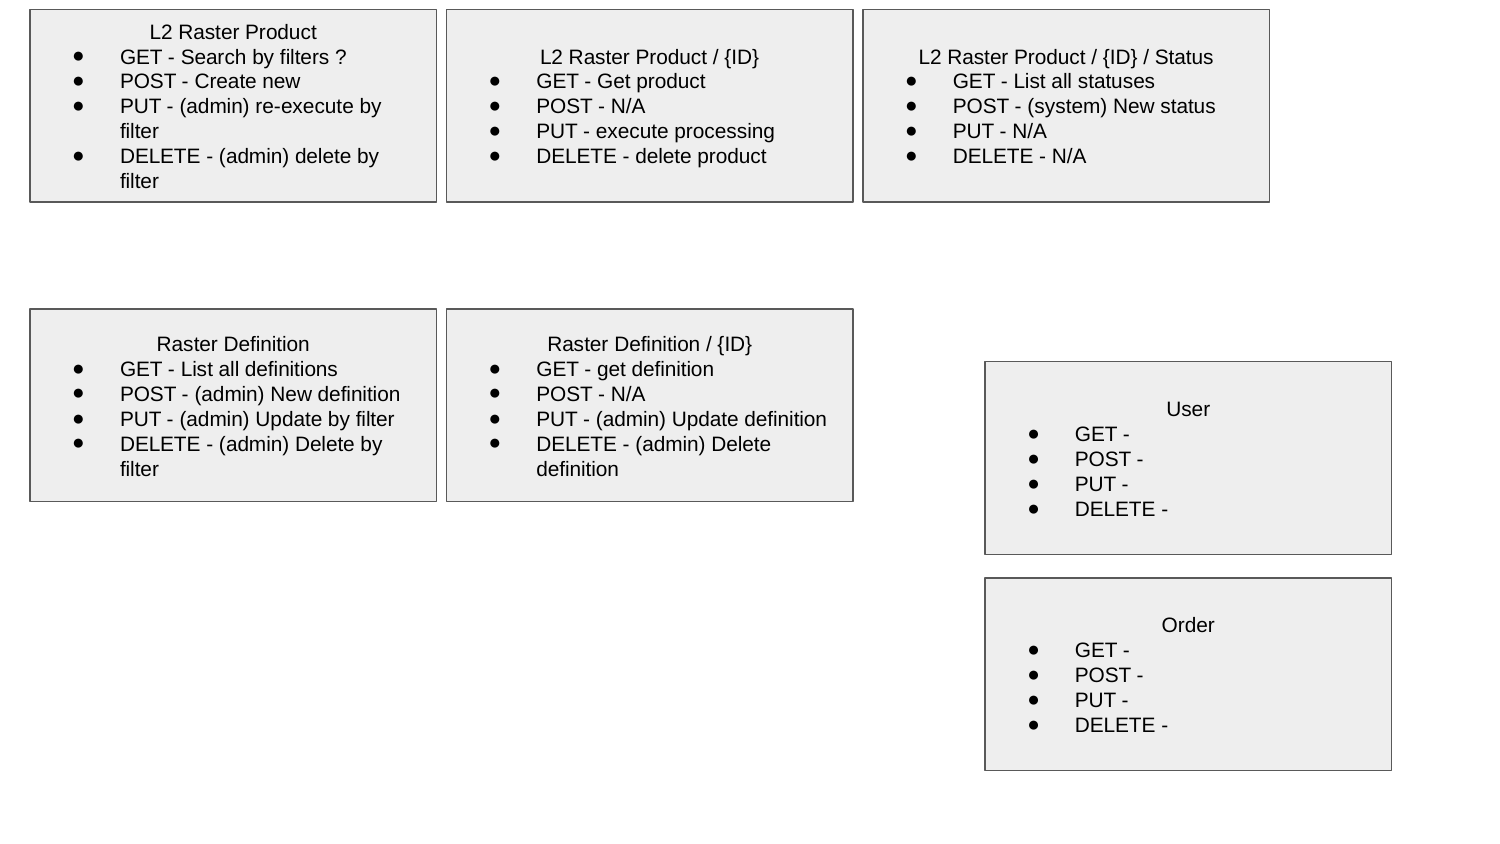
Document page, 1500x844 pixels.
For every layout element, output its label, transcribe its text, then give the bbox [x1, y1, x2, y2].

text_box User GET - POST - PUT - DELETE - [985, 362, 1392, 554]
text_box L2 Raster Product GET - Search by filters ? POST - Create new PUT - (admin) re-execute by filter DELETE - (admin) delete by filter [30, 9, 436, 202]
text_box L2 Raster Product / {ID} / Status GET - List all statuses POST - (system) New status PUT - N/A DELETE - N/A [863, 9, 1269, 202]
text_box L2 Raster Product / {ID} GET - Get product POST - N/A PUT - execute processing DELETE - delete product [446, 9, 853, 202]
text_box Raster Definition GET - List all definitions POST - (admin) New definition PUT - (admin) Update by filter DELETE - (admin) Delete by filter [30, 309, 436, 502]
text_box Order GET - POST - PUT - DELETE - [985, 578, 1392, 770]
text_box Raster Definition / {ID} GET - get definition POST - N/A PUT - (admin) Update definition DELETE - (admin) Delete definition [446, 309, 853, 502]
